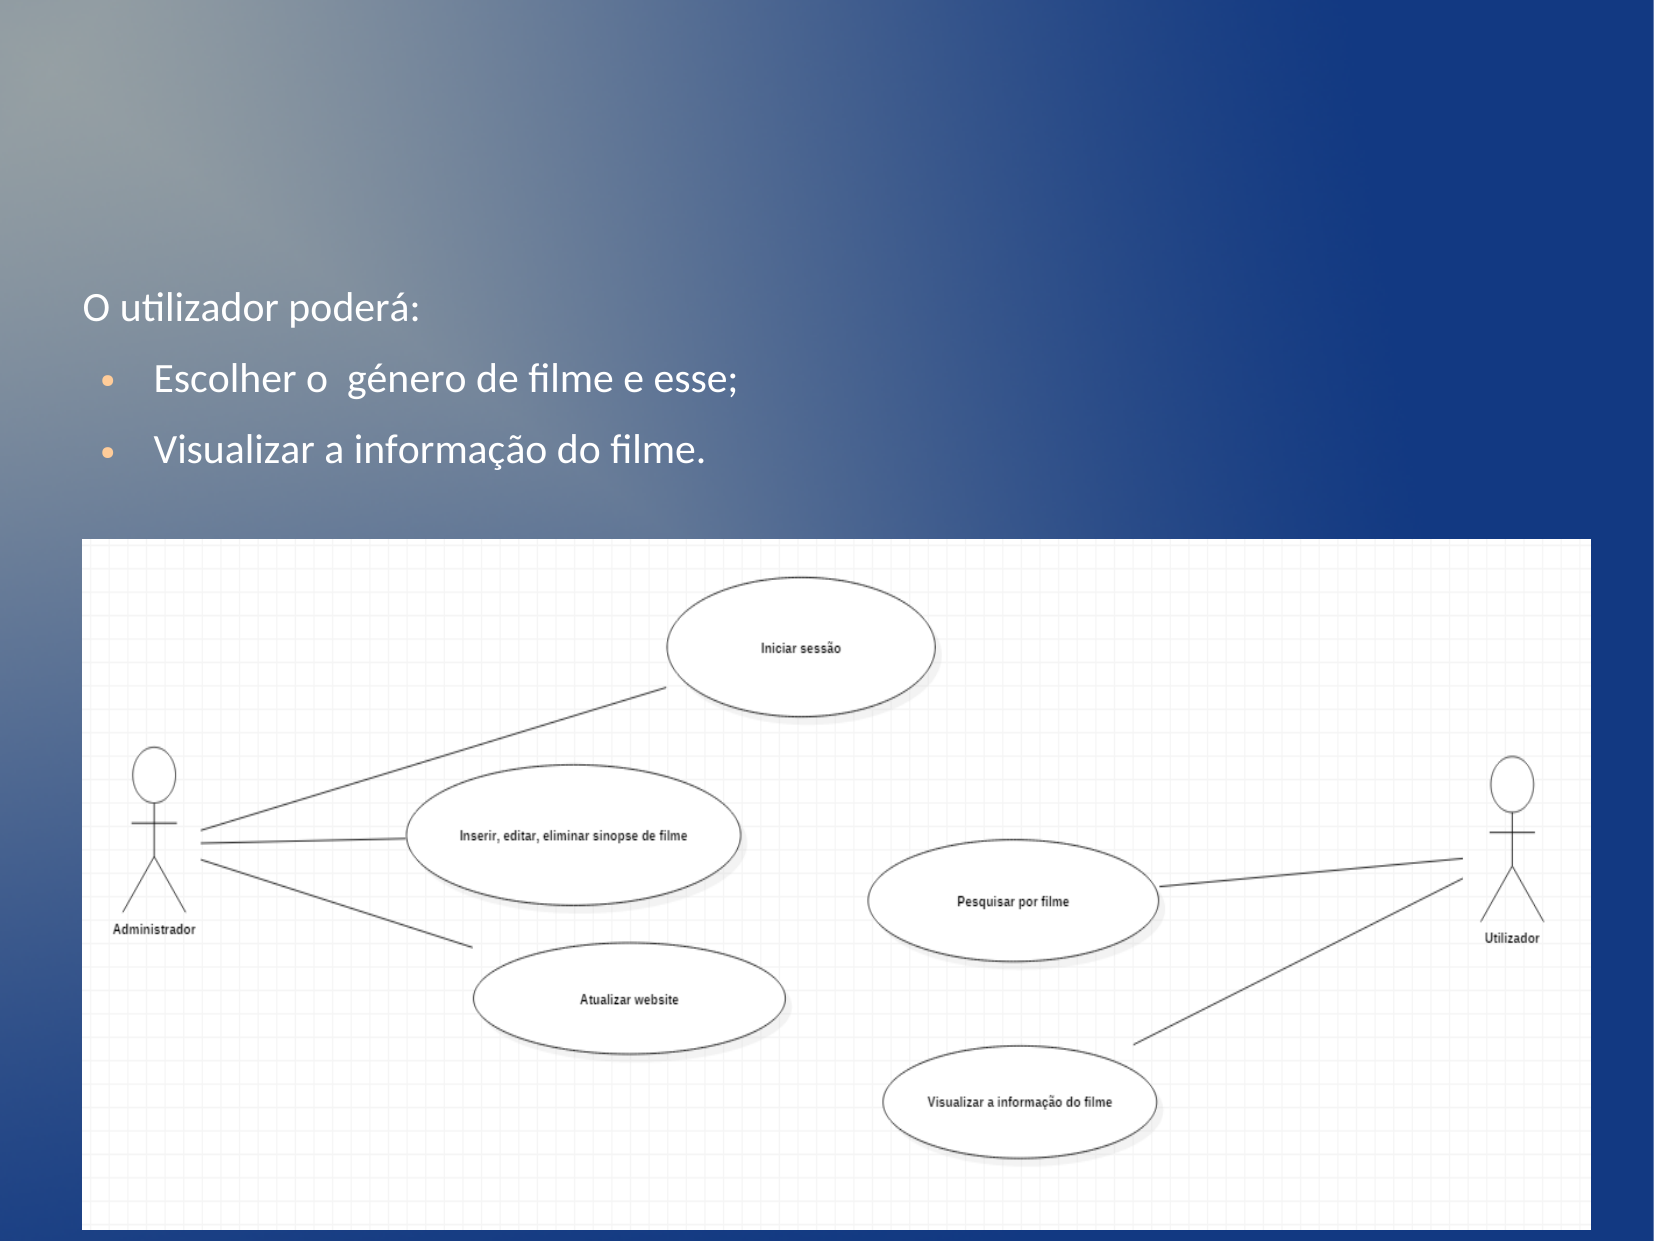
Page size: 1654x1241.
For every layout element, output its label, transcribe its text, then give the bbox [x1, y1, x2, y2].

picture [0, 0, 1654, 1241]
list O utilizador poderá: Escolher o género de filme e esse; Visualizar a informação do filme. [82, 290, 1571, 539]
